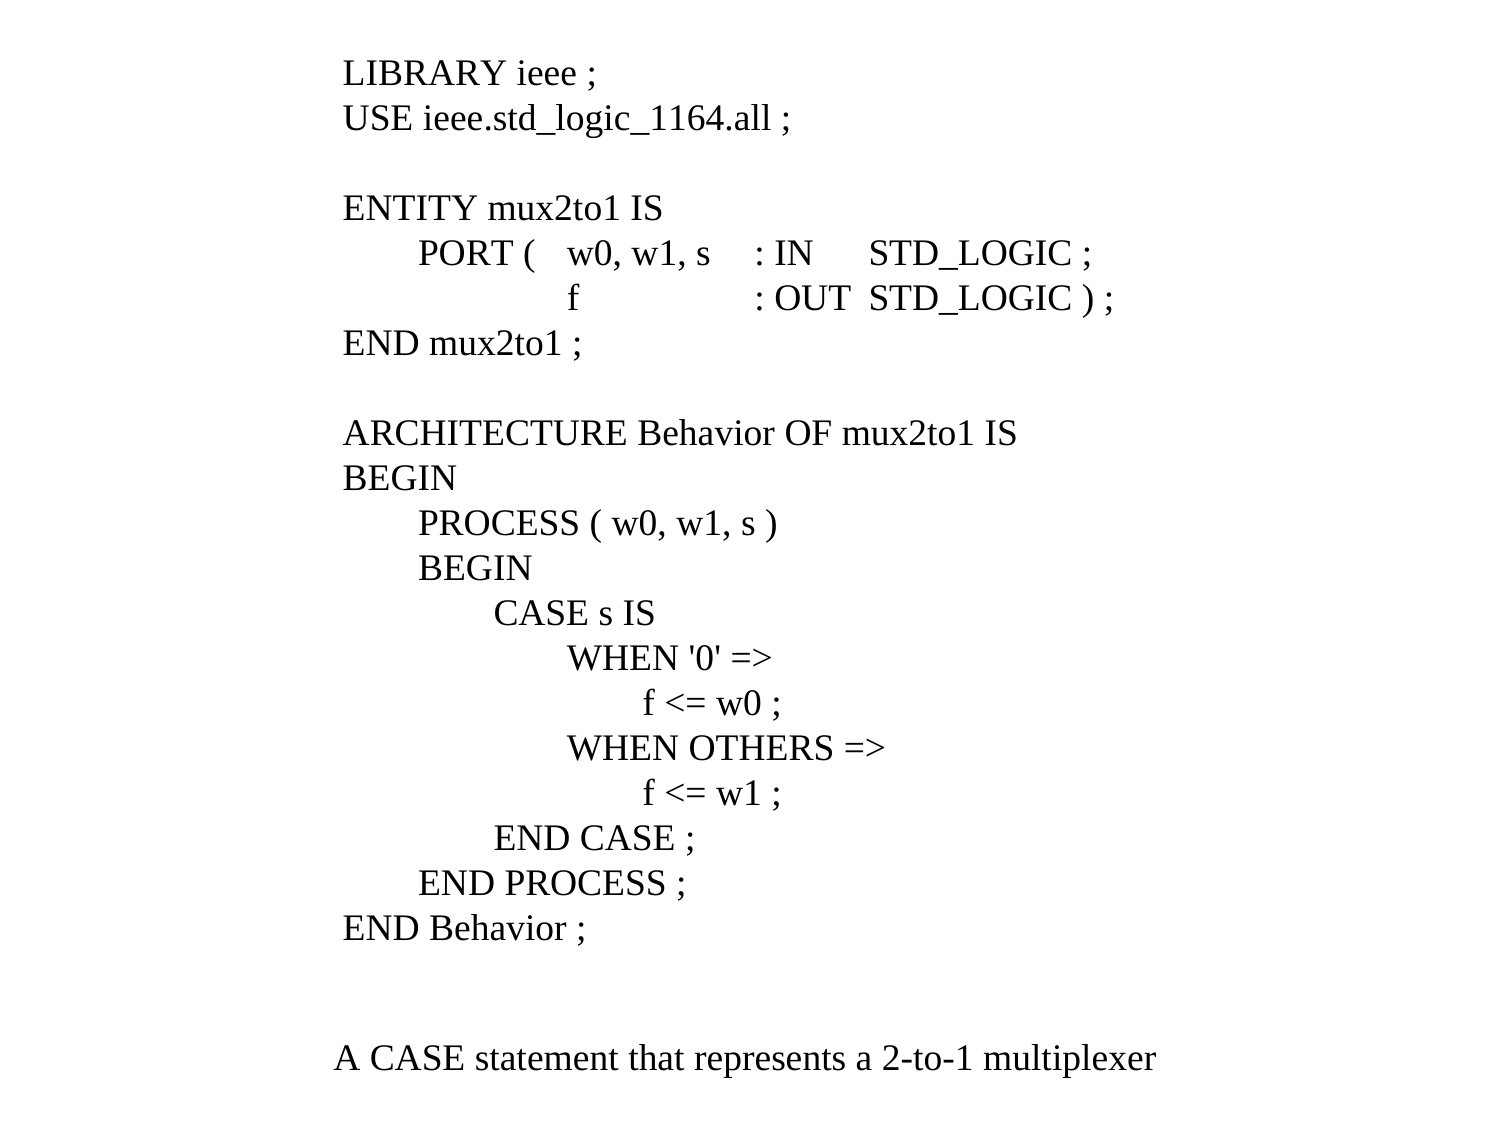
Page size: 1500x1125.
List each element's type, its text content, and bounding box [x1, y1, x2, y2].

text_box LIBRARY ieee ; USE ieee.std_logic_1164.all ; ENTITY mux2to1 IS PORT ( w0, w1, s : IN STD_LOGIC ; f : OUT STD_LOGIC ) ; END mux2to1 ; ARCHITECTURE Behavior OF mux2to1 IS BEGIN PROCESS ( w0, w1, s ) BEGIN CASE s IS WHEN '0' => f <= w0 ; WHEN OTHERS => f <= w1 ; END CASE ; END PROCESS ; END Behavior ; [327, 40, 1130, 956]
text_box A CASE statement that represents a 2-to-1 multiplexer [154, 1025, 1337, 1101]
